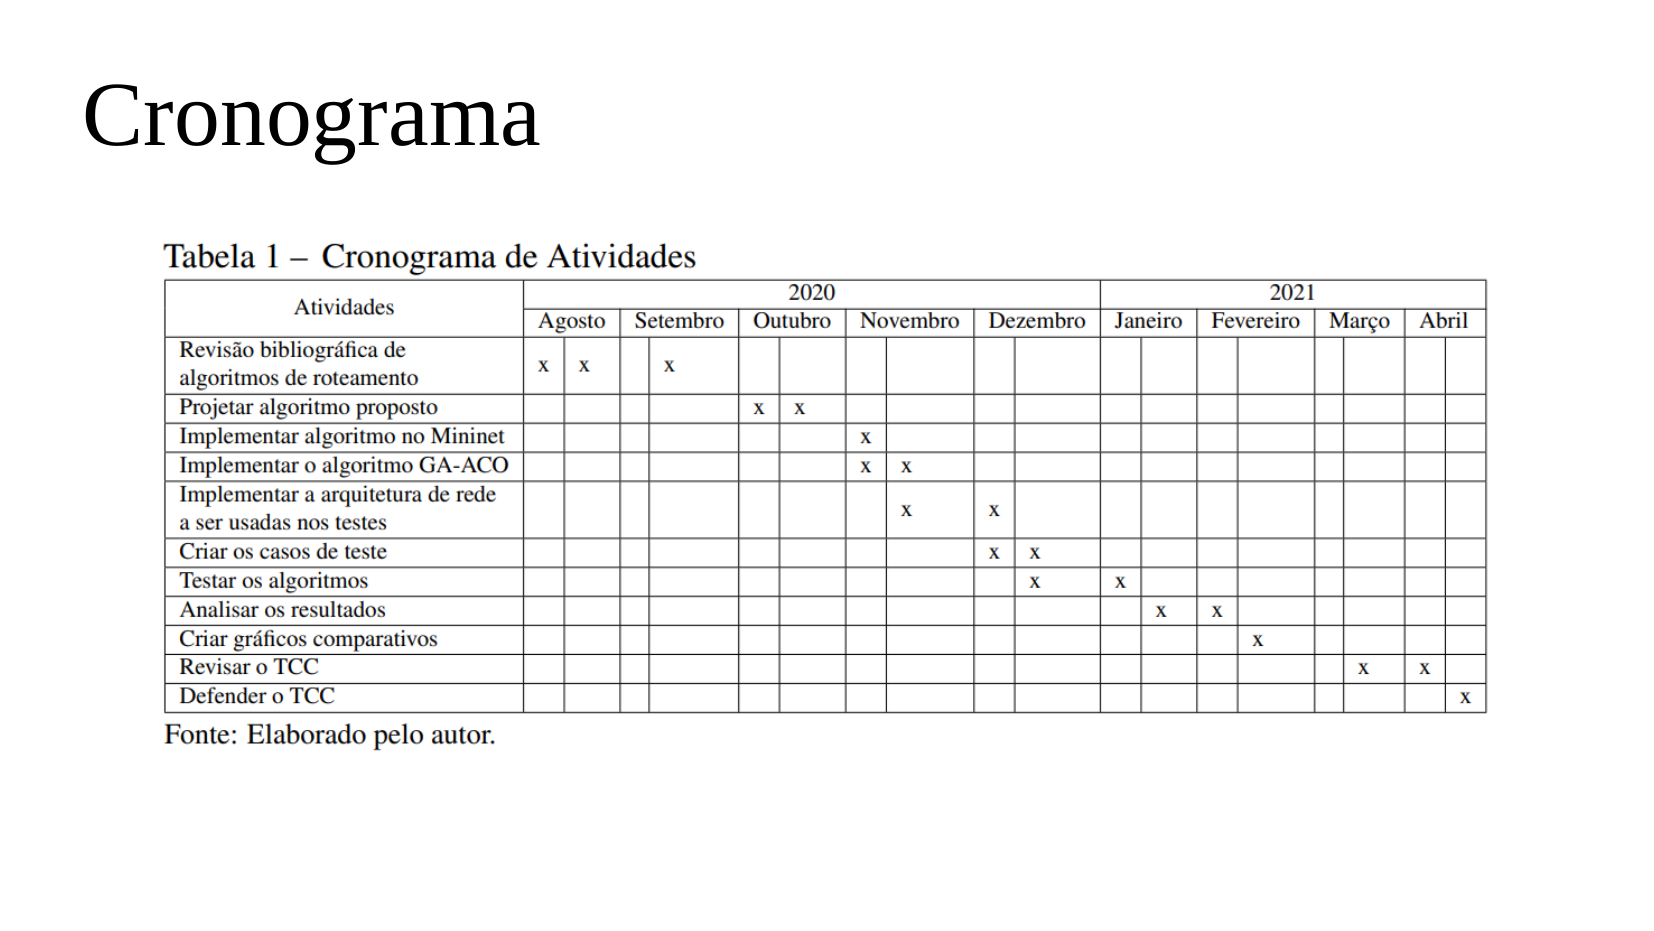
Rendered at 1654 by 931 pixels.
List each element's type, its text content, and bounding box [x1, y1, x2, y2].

picture [151, 217, 1502, 758]
title Cronograma [82, 37, 1571, 193]
